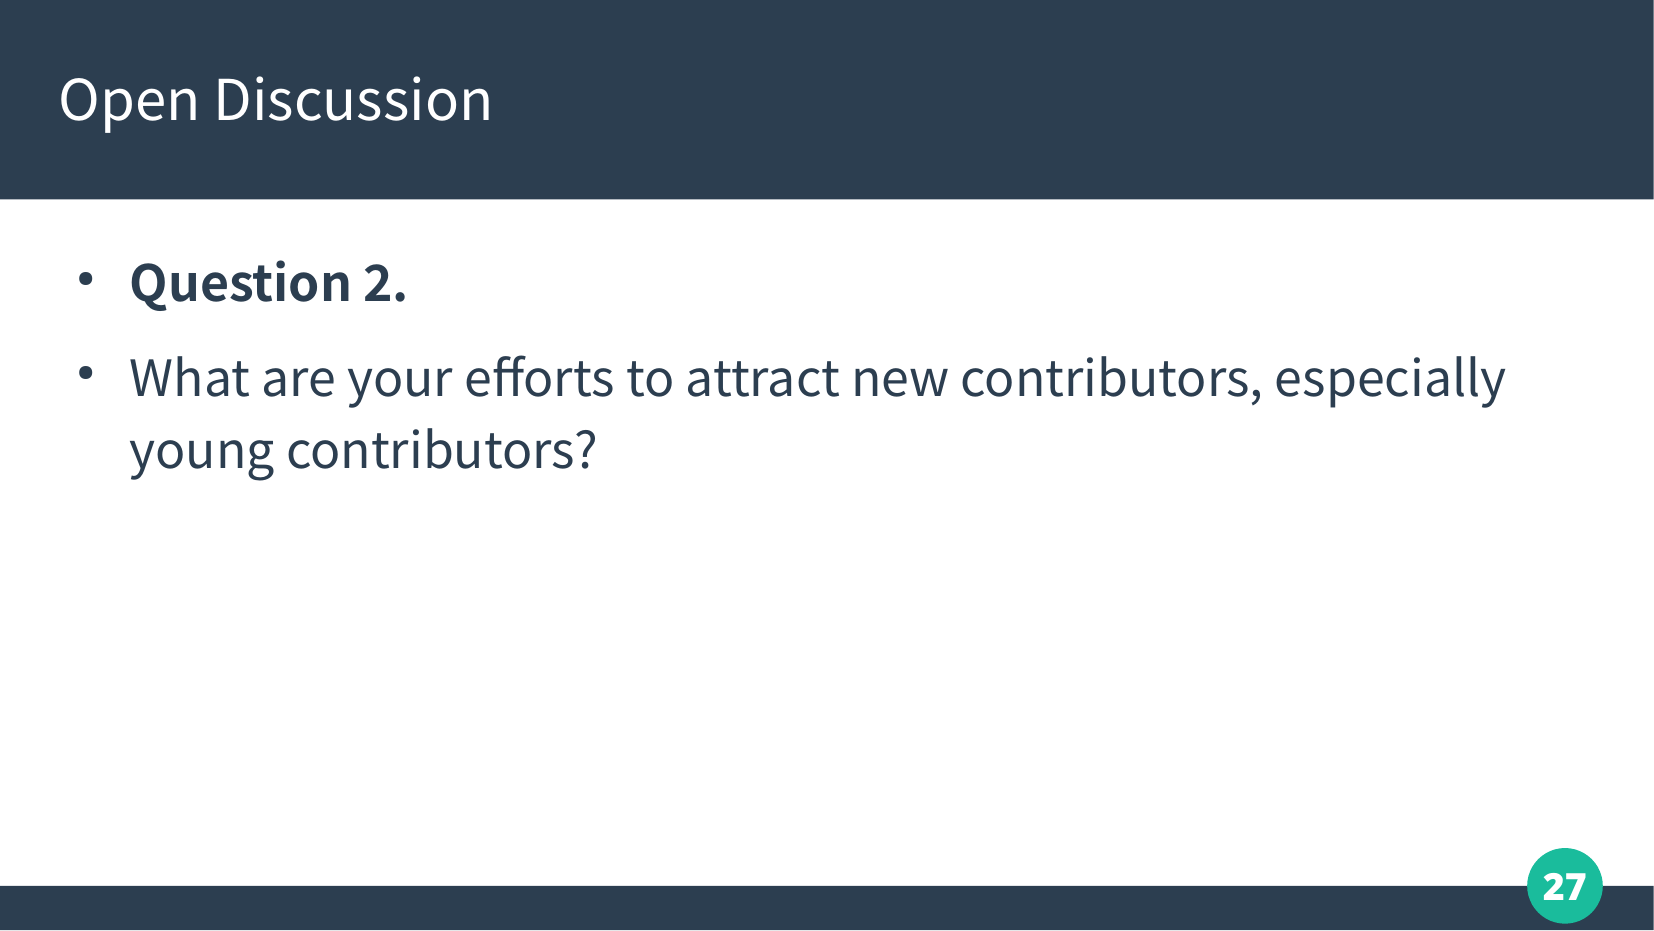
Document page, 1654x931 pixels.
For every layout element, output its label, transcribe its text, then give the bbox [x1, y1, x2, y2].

list Question 2. What are your efforts to attract new contributors, especially young contributors? [59, 243, 1595, 864]
title Open Discussion [59, 37, 1595, 155]
